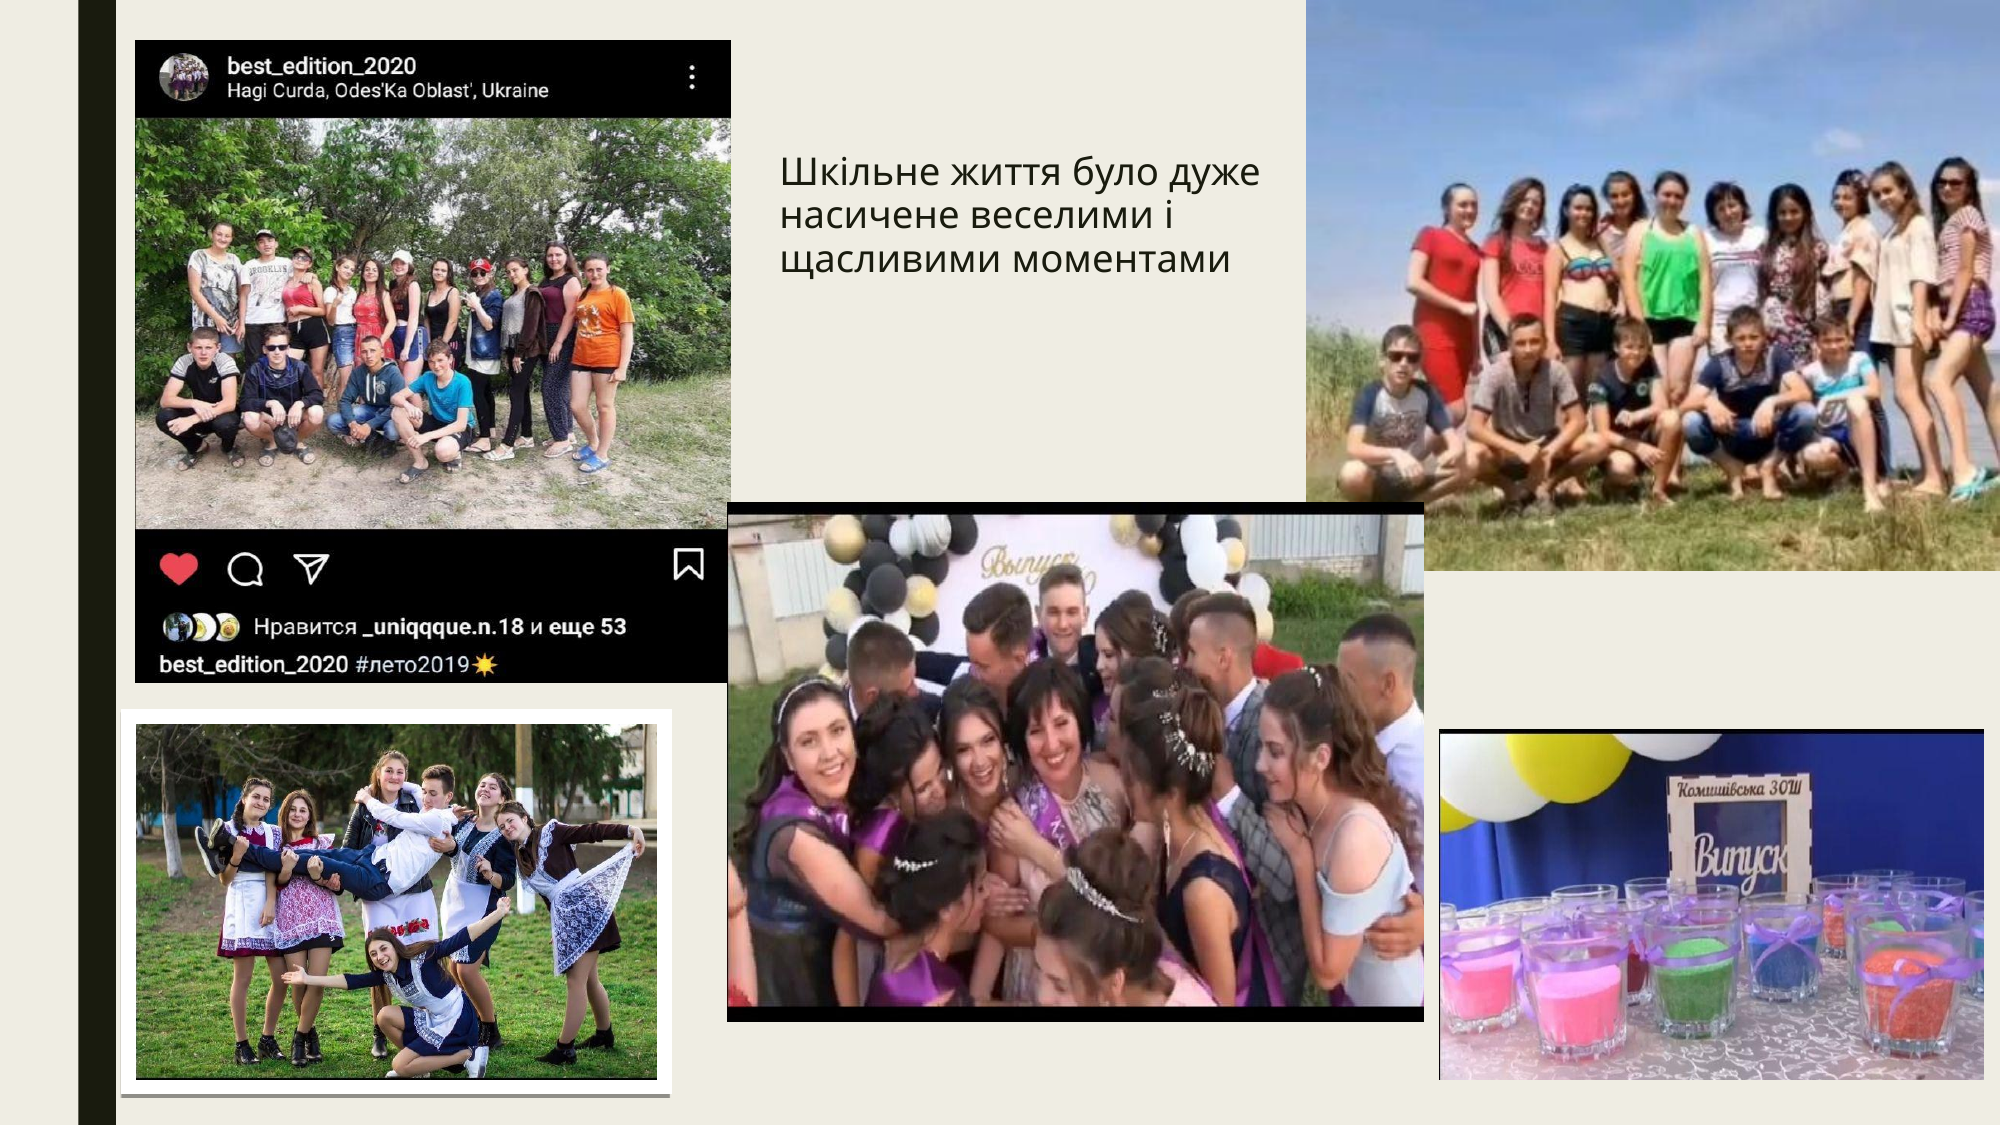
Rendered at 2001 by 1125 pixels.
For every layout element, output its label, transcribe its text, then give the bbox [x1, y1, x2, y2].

picture [135, 723, 658, 1080]
picture [1439, 729, 1984, 1080]
list Шкільне життя було дуже насичене веселими і щасливими моментами [764, 143, 1306, 320]
picture [135, 0, 2000, 1022]
